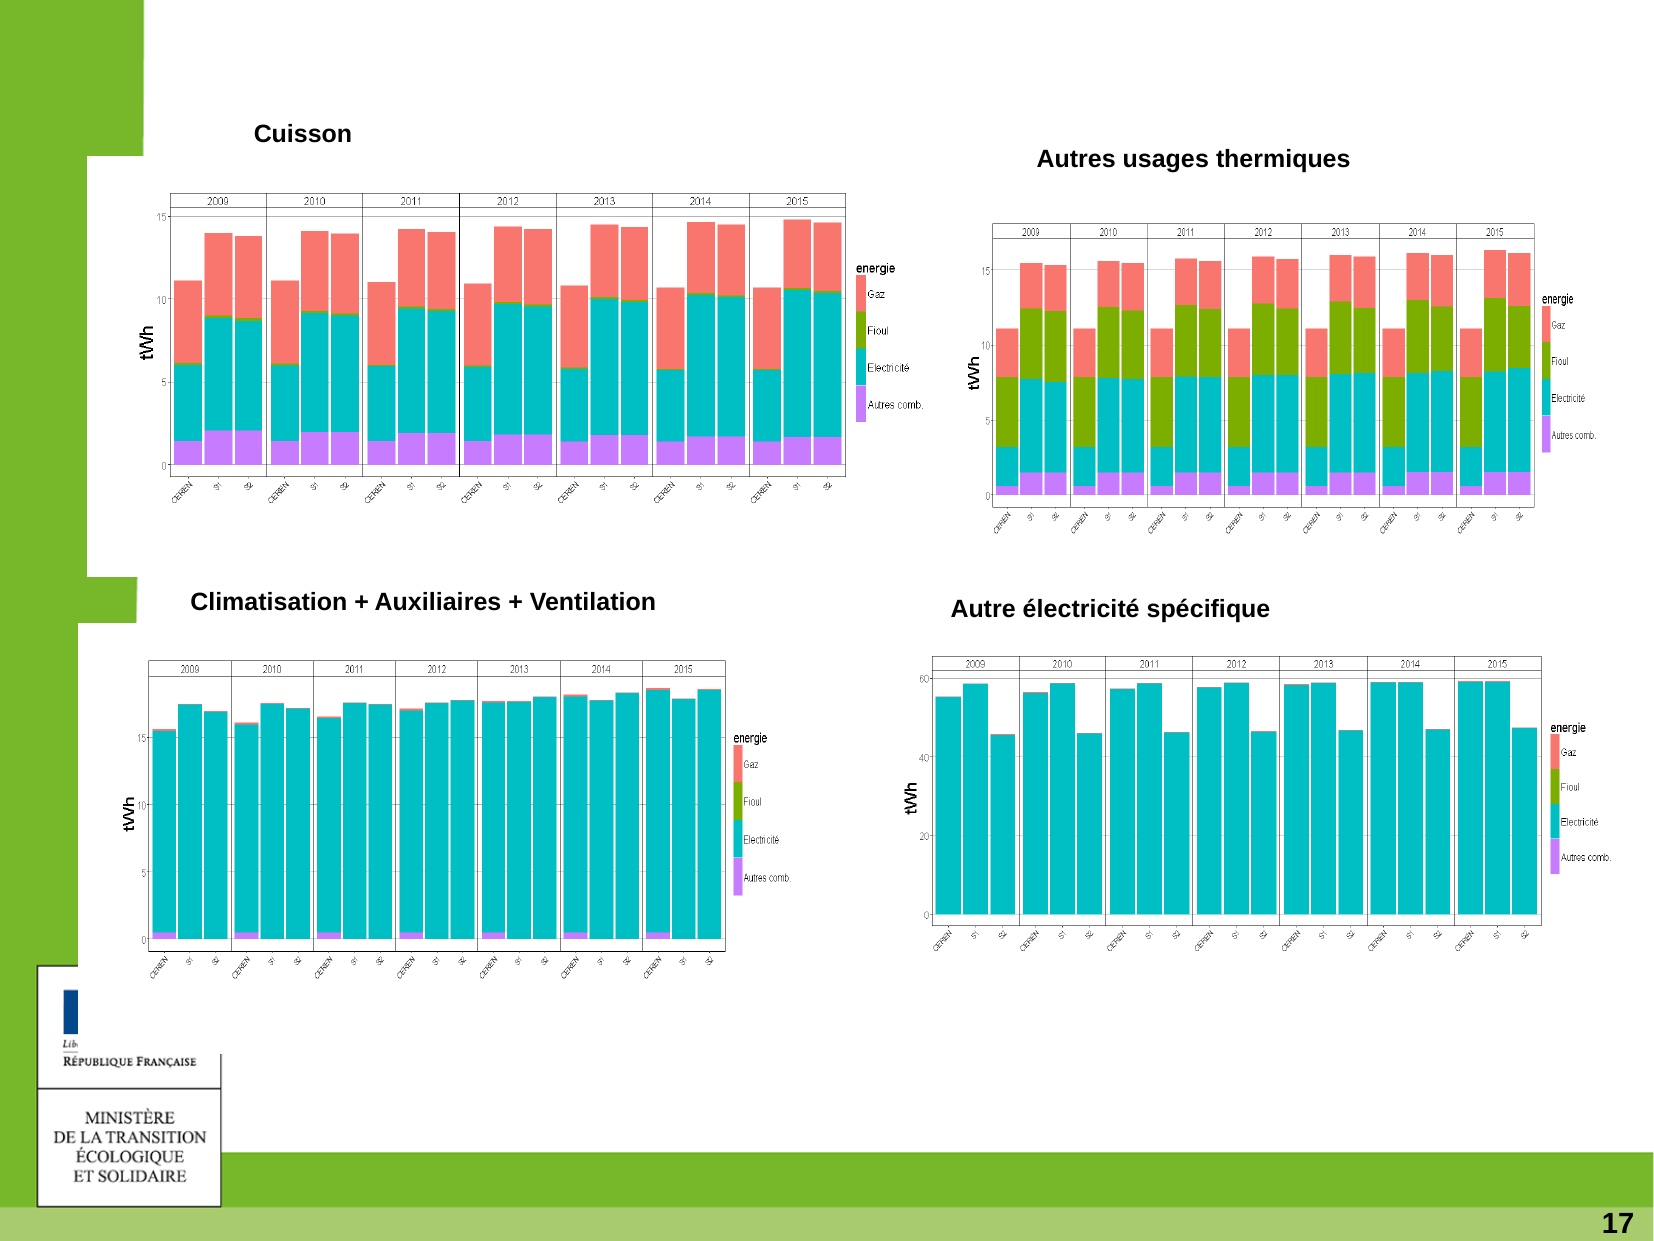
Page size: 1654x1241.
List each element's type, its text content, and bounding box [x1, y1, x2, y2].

text_box Climatisation + Auxiliaires + Ventilation [175, 580, 829, 671]
text_box Autre électricité spécifique [935, 587, 1524, 636]
picture [0, 0, 1654, 1241]
text_box Autres usages thermiques [1021, 137, 1530, 182]
text_box Cuisson [239, 112, 805, 157]
